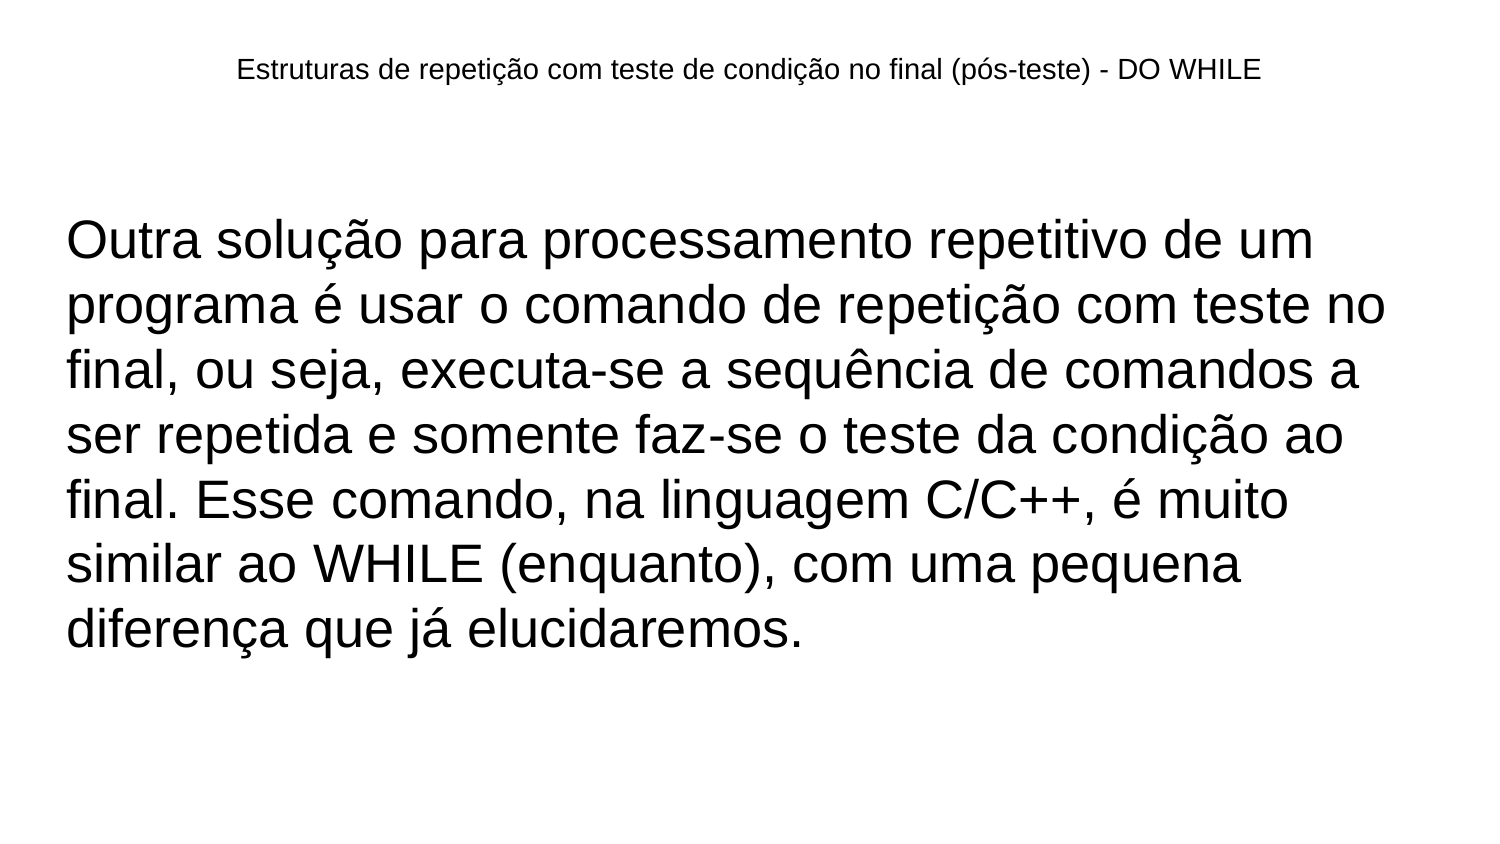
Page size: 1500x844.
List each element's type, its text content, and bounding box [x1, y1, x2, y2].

title Estruturas de repetição com teste de condição no final (pós-teste) - DO WHILE [51, 35, 1449, 189]
list Outra solução para processamento repetitivo de um programa é usar o comando de repetição com teste no final, ou seja, executa-se a sequência de comandos a ser repetida e somente faz-se o teste da condição ao final. Esse comando, na linguagem C/C++, é muito similar ao WHILE (enquanto), com uma pequena diferença que já elucidaremos. [51, 189, 1449, 750]
